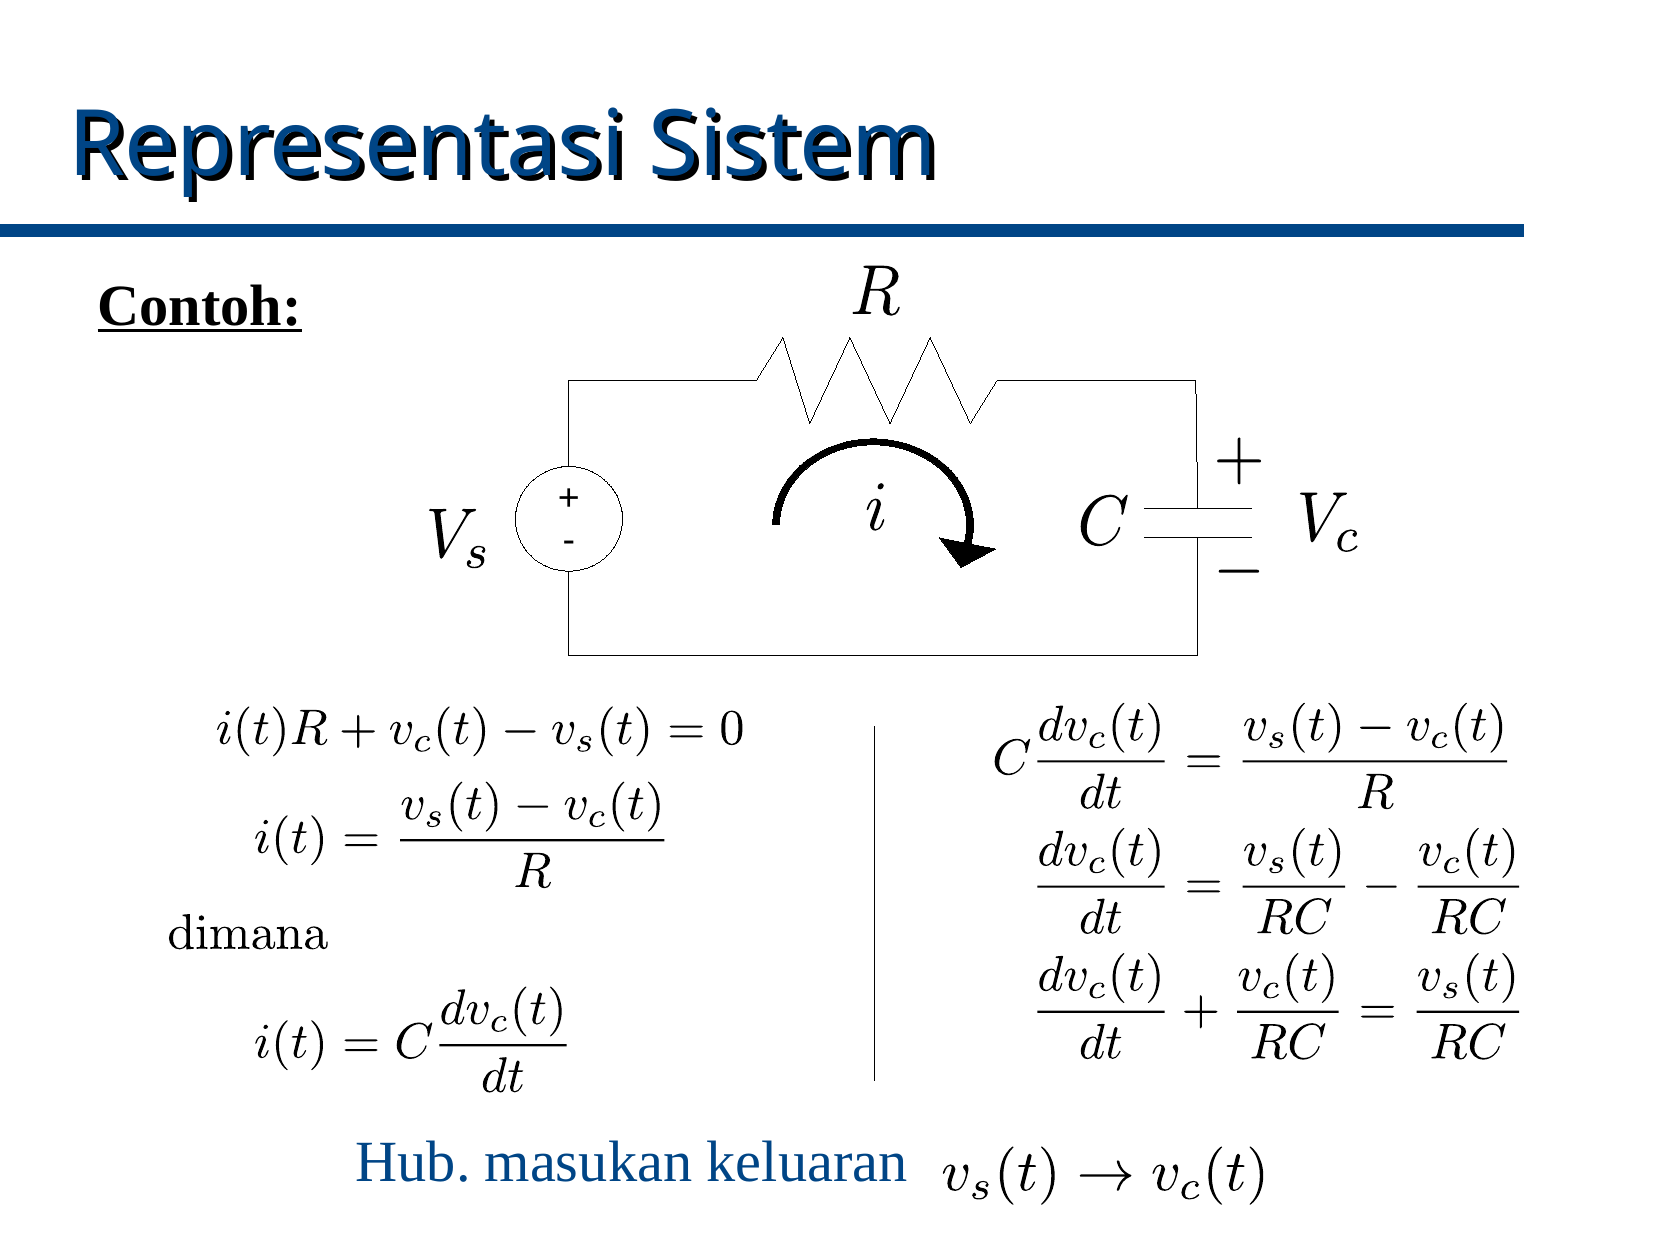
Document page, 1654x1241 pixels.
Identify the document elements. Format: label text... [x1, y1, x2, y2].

text_box [1213, 547, 1265, 595]
text_box Contoh: [82, 265, 317, 366]
text_box [992, 702, 1520, 1060]
text_box [849, 265, 901, 316]
text_box [772, 438, 996, 568]
text_box [1213, 437, 1265, 485]
text_box [864, 483, 888, 531]
text_box [425, 508, 489, 569]
text_box [167, 706, 745, 1093]
text_box Hub. masukan keluaran [340, 1122, 922, 1215]
text_box [0, 224, 1524, 237]
text_box [1296, 492, 1359, 552]
text_box Representasi Sistem [68, 83, 1273, 197]
text_box [1077, 494, 1130, 547]
text_box [941, 1146, 1269, 1205]
text_box + - [515, 466, 623, 572]
